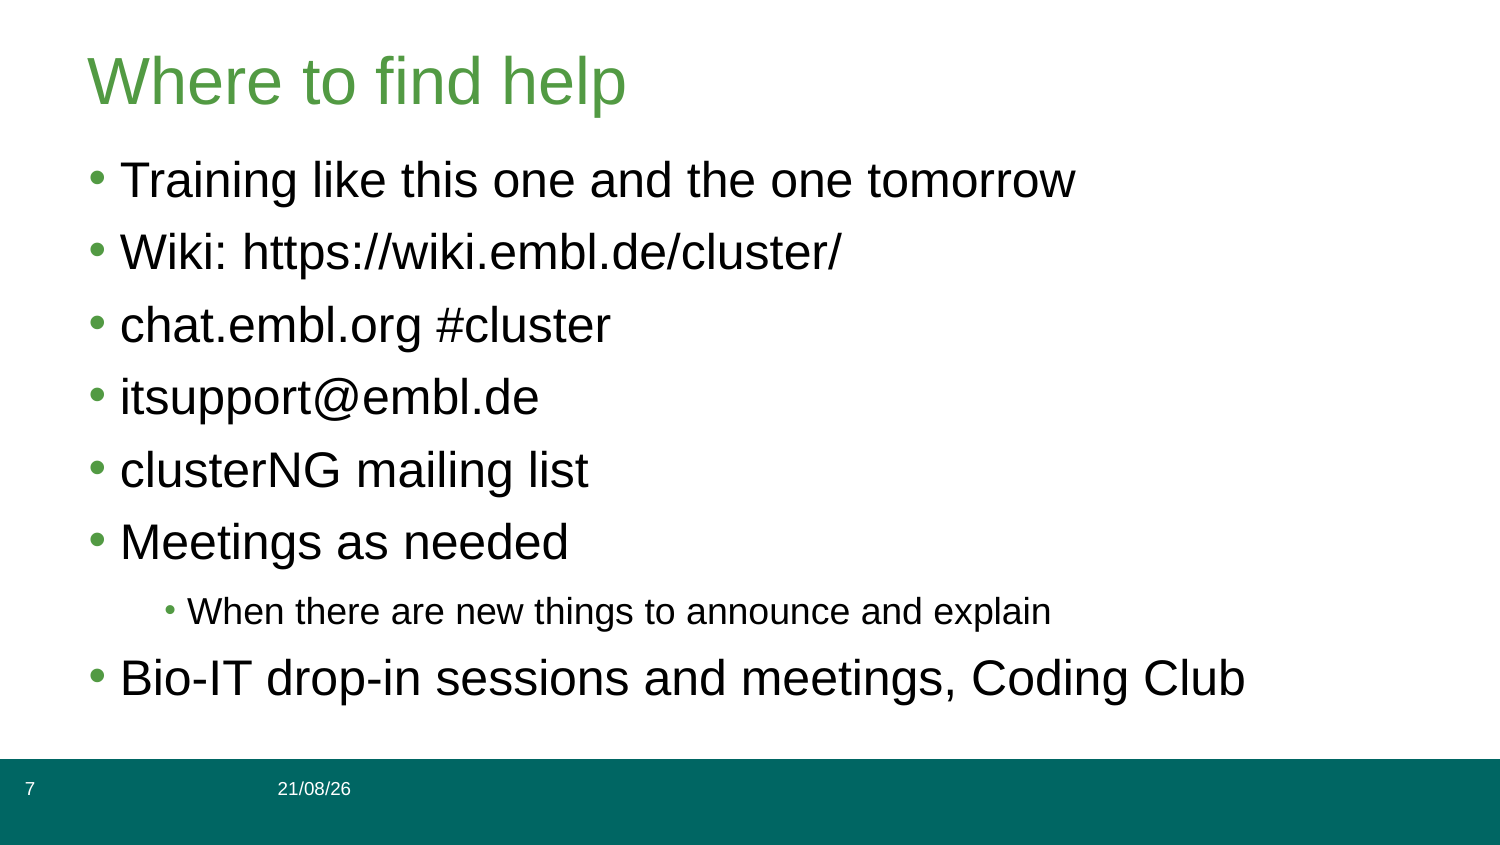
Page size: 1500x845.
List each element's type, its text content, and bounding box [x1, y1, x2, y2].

text_box 19/03/19 [277, 776, 553, 799]
title Where to find help [87, 37, 1426, 132]
list Training like this one and the one tomorrow Wiki: https://wiki.embl.de/cluster/ chat.embl.org #cluster itsupport@embl.de clusterNG mailing list Meetings as needed When there are new things to announce and explain Bio-IT drop-in sessions and meetings, Coding Club [88, 147, 1427, 715]
text_box <number> [24, 776, 76, 799]
